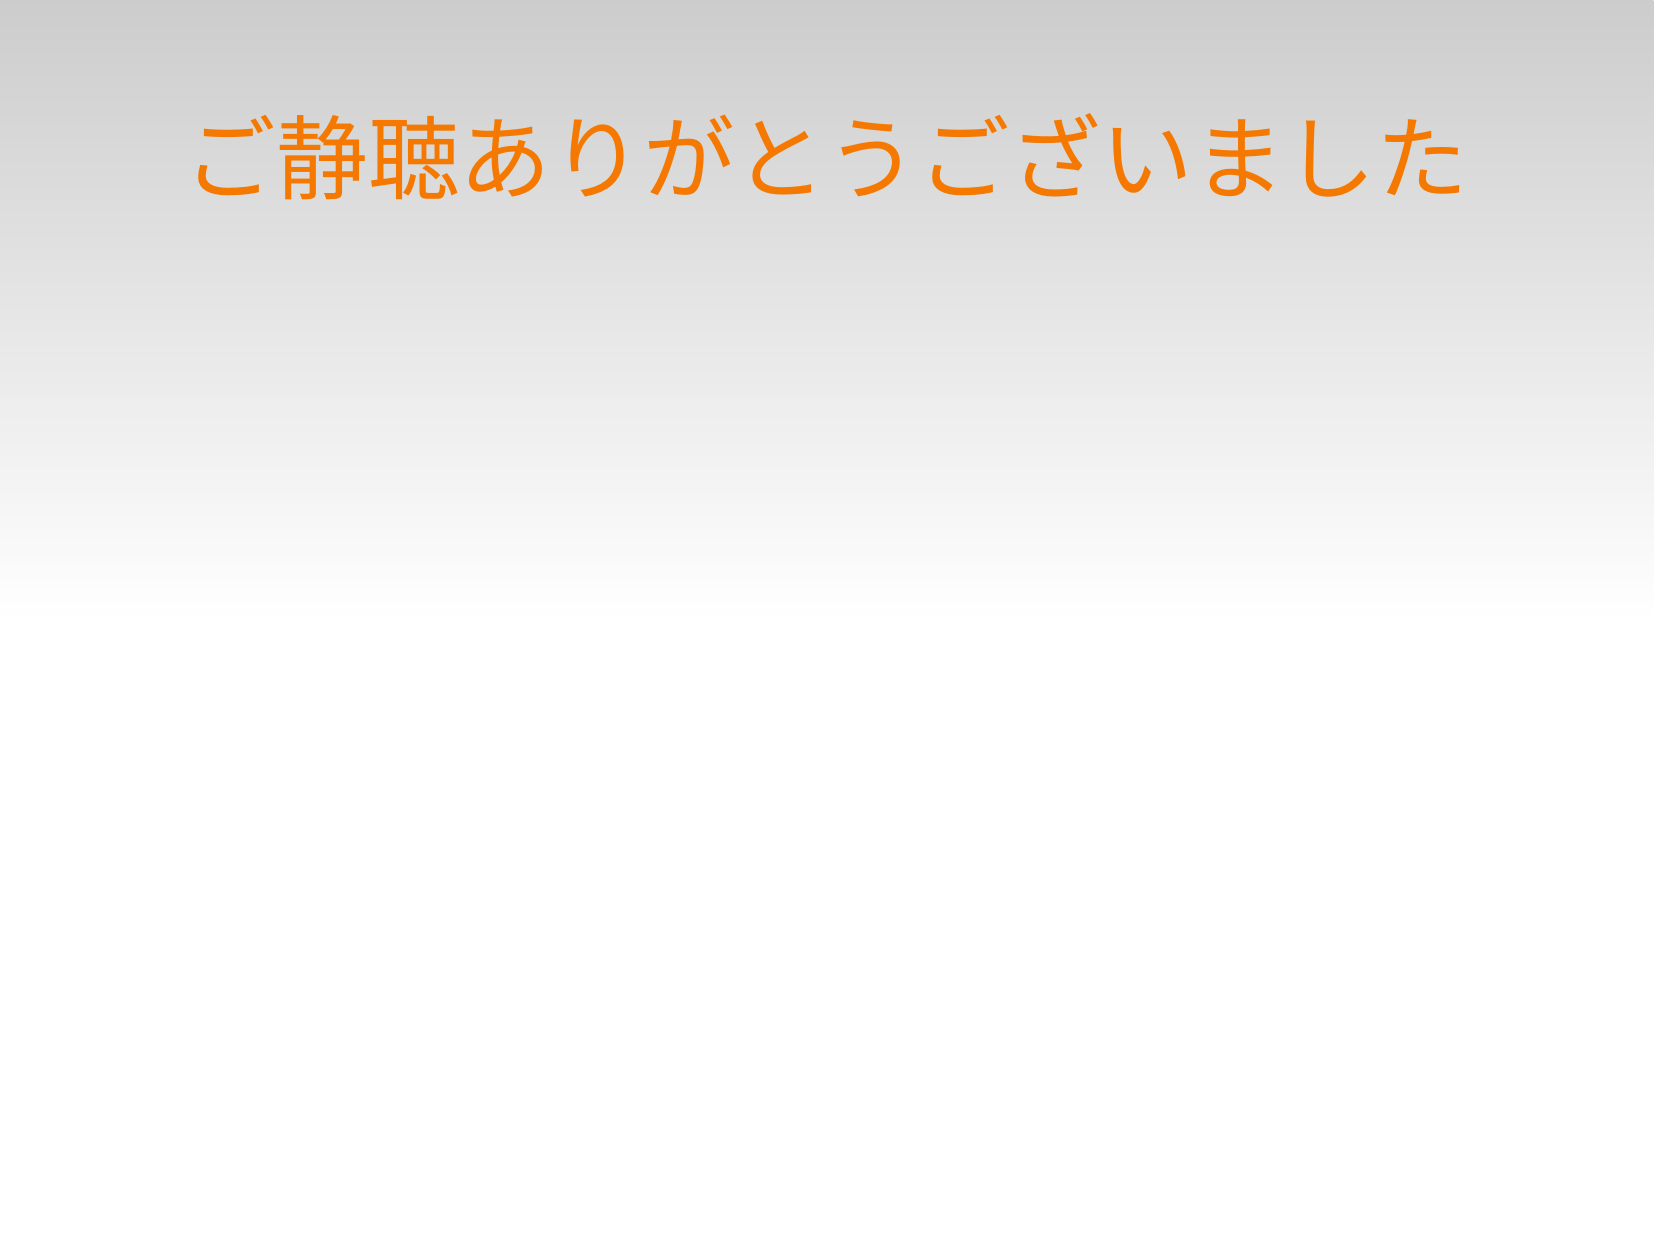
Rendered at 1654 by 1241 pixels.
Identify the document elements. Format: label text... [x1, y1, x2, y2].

title ご静聴ありがとうございました [82, 49, 1571, 257]
